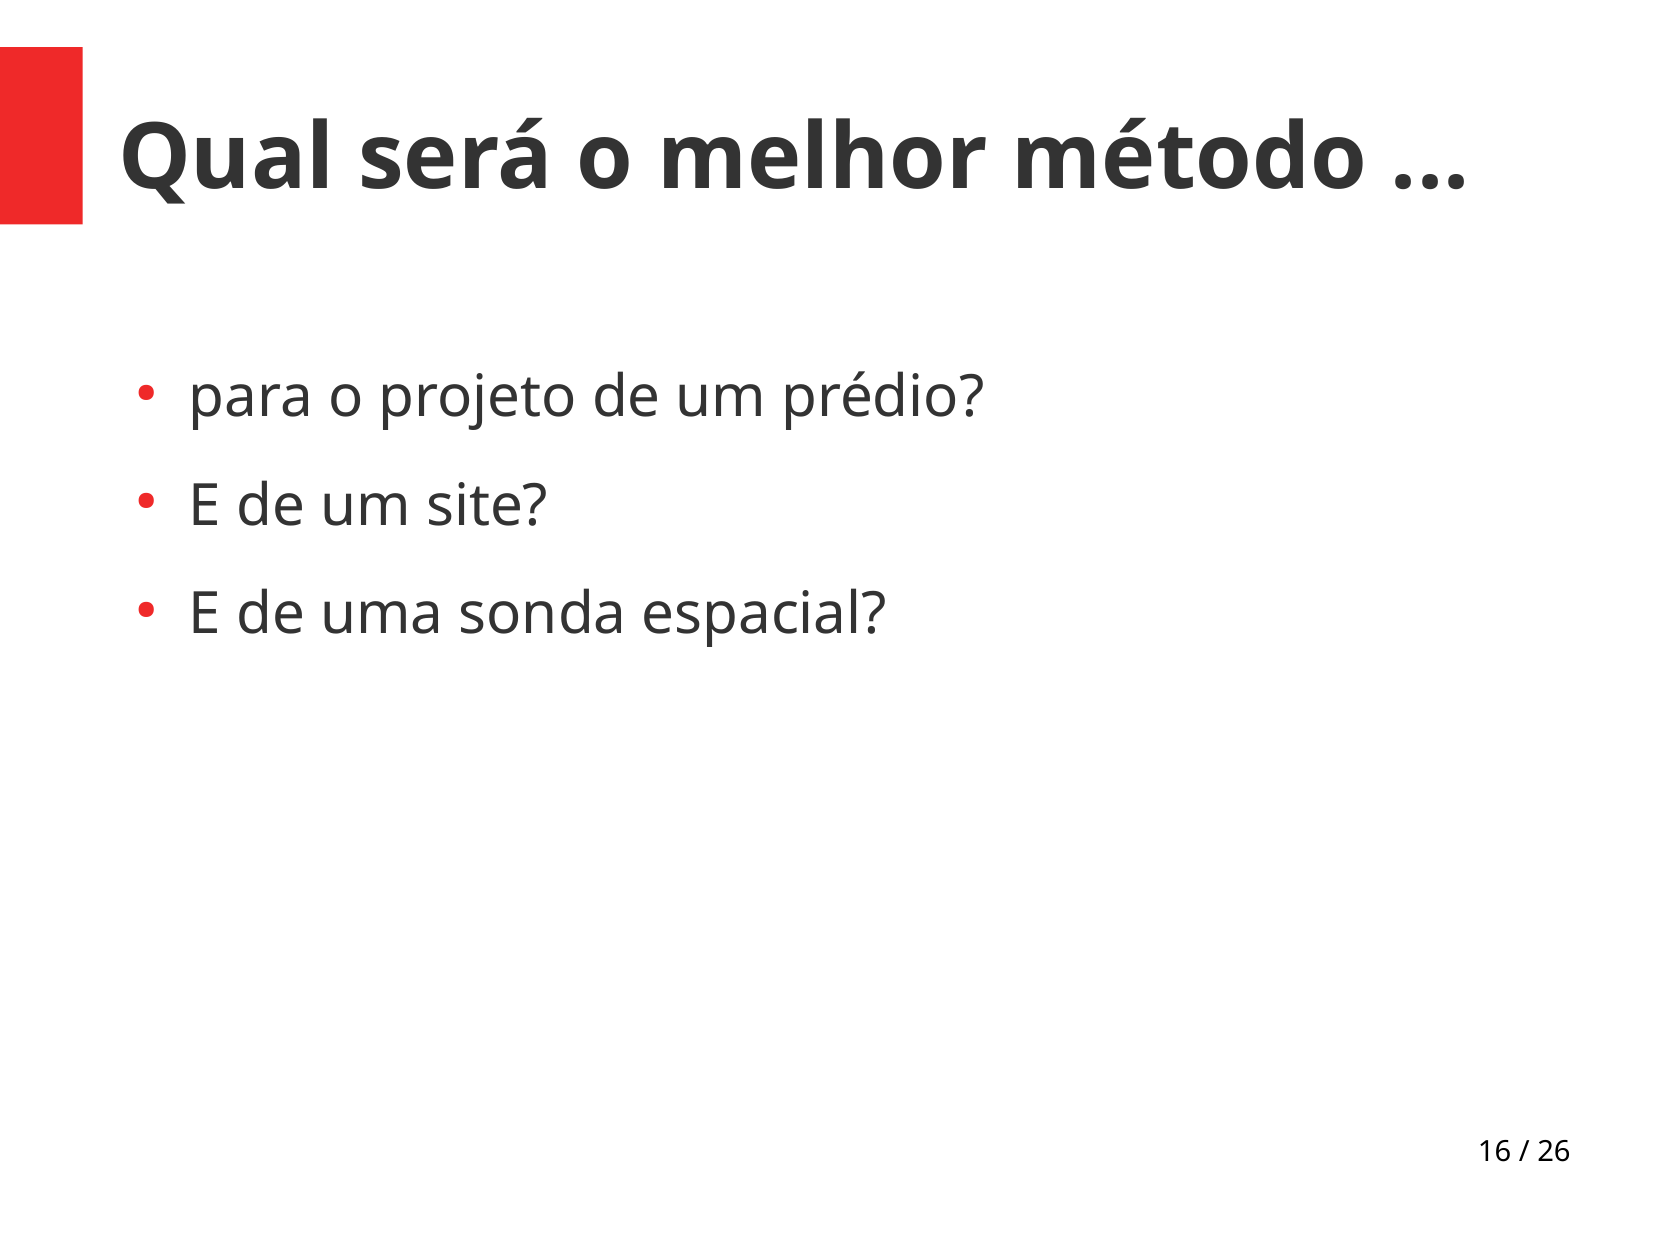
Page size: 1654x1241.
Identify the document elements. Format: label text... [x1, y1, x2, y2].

title Qual será o melhor método ... [118, 45, 1571, 260]
list para o projeto de um prédio? E de um site? E de uma sonda espacial? [118, 354, 1536, 1074]
